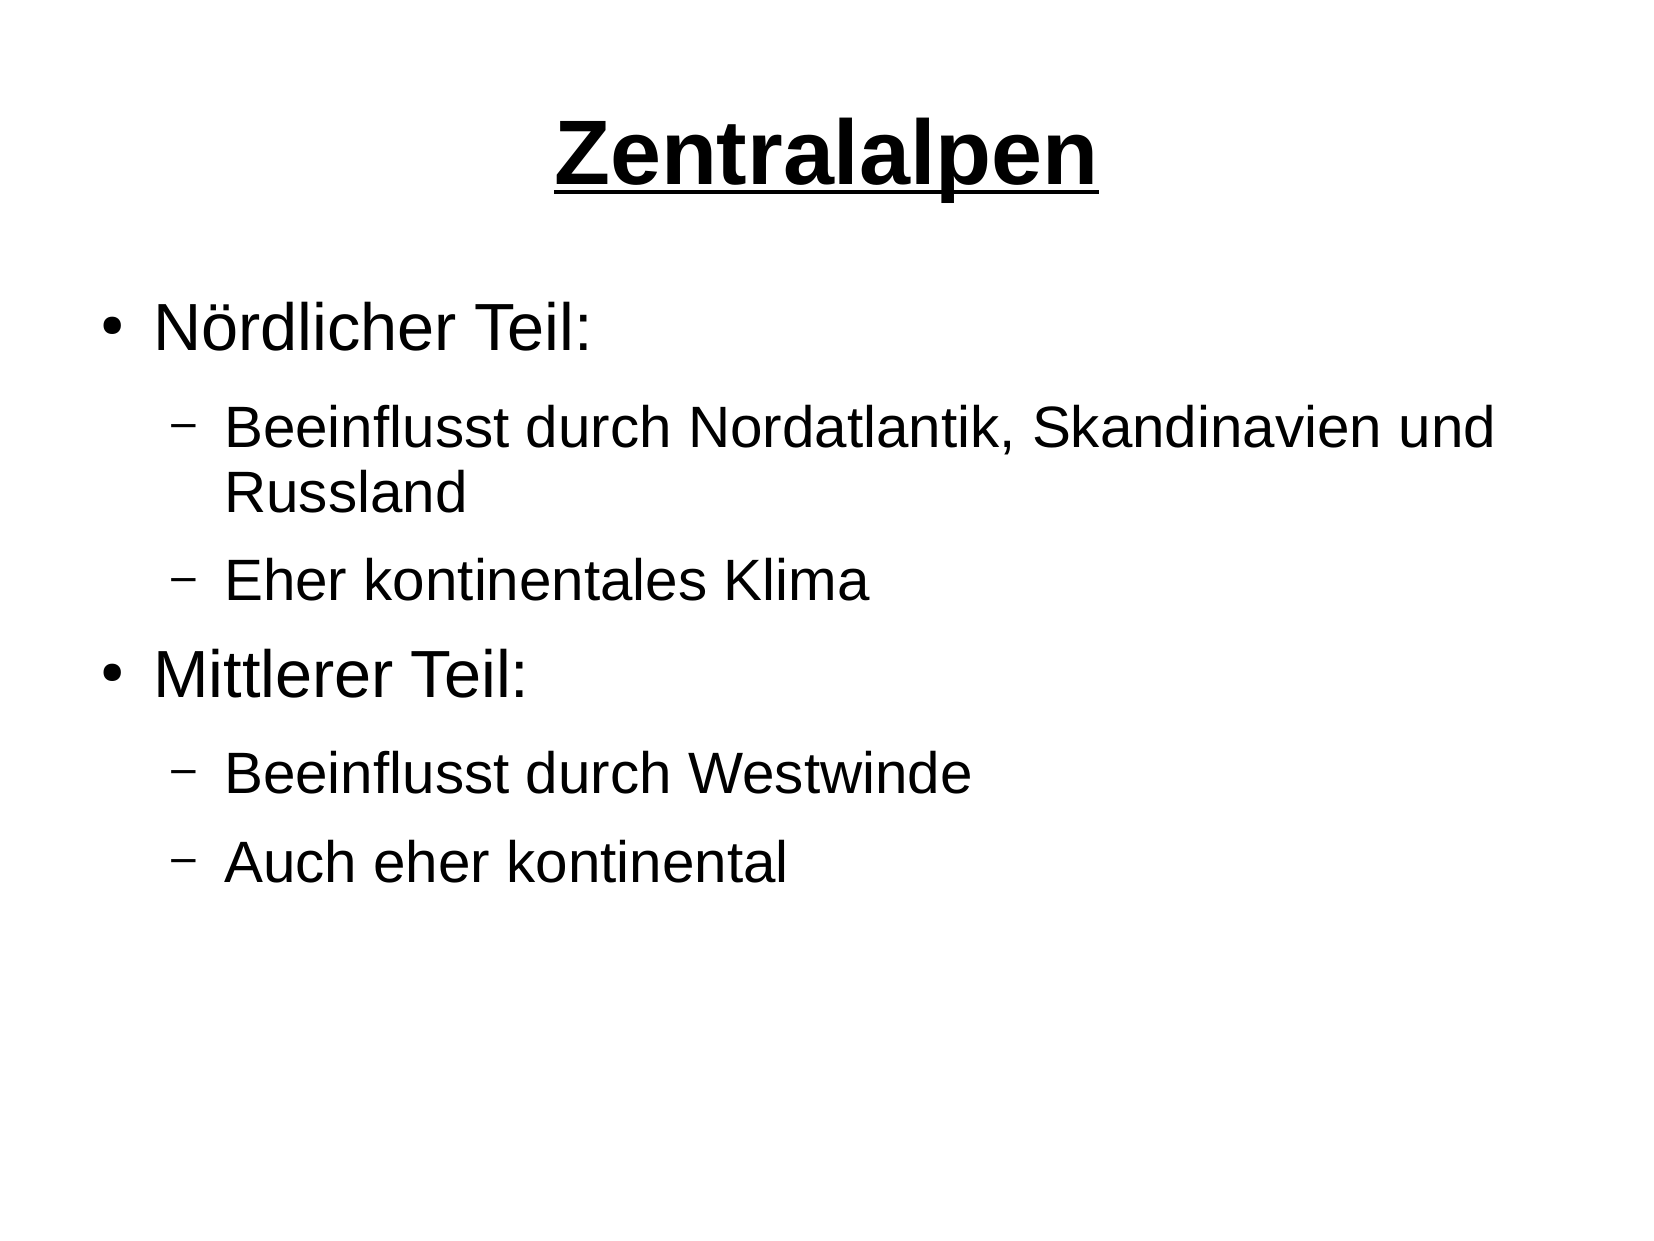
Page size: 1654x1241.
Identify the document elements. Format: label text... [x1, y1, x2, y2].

list Nördlicher Teil: Beeinflusst durch Nordatlantik, Skandinavien und Russland Eher kontinentales Klima Mittlerer Teil: Beeinflusst durch Westwinde Auch eher kontinental [82, 290, 1571, 1109]
title Zentralalpen [82, 49, 1571, 257]
